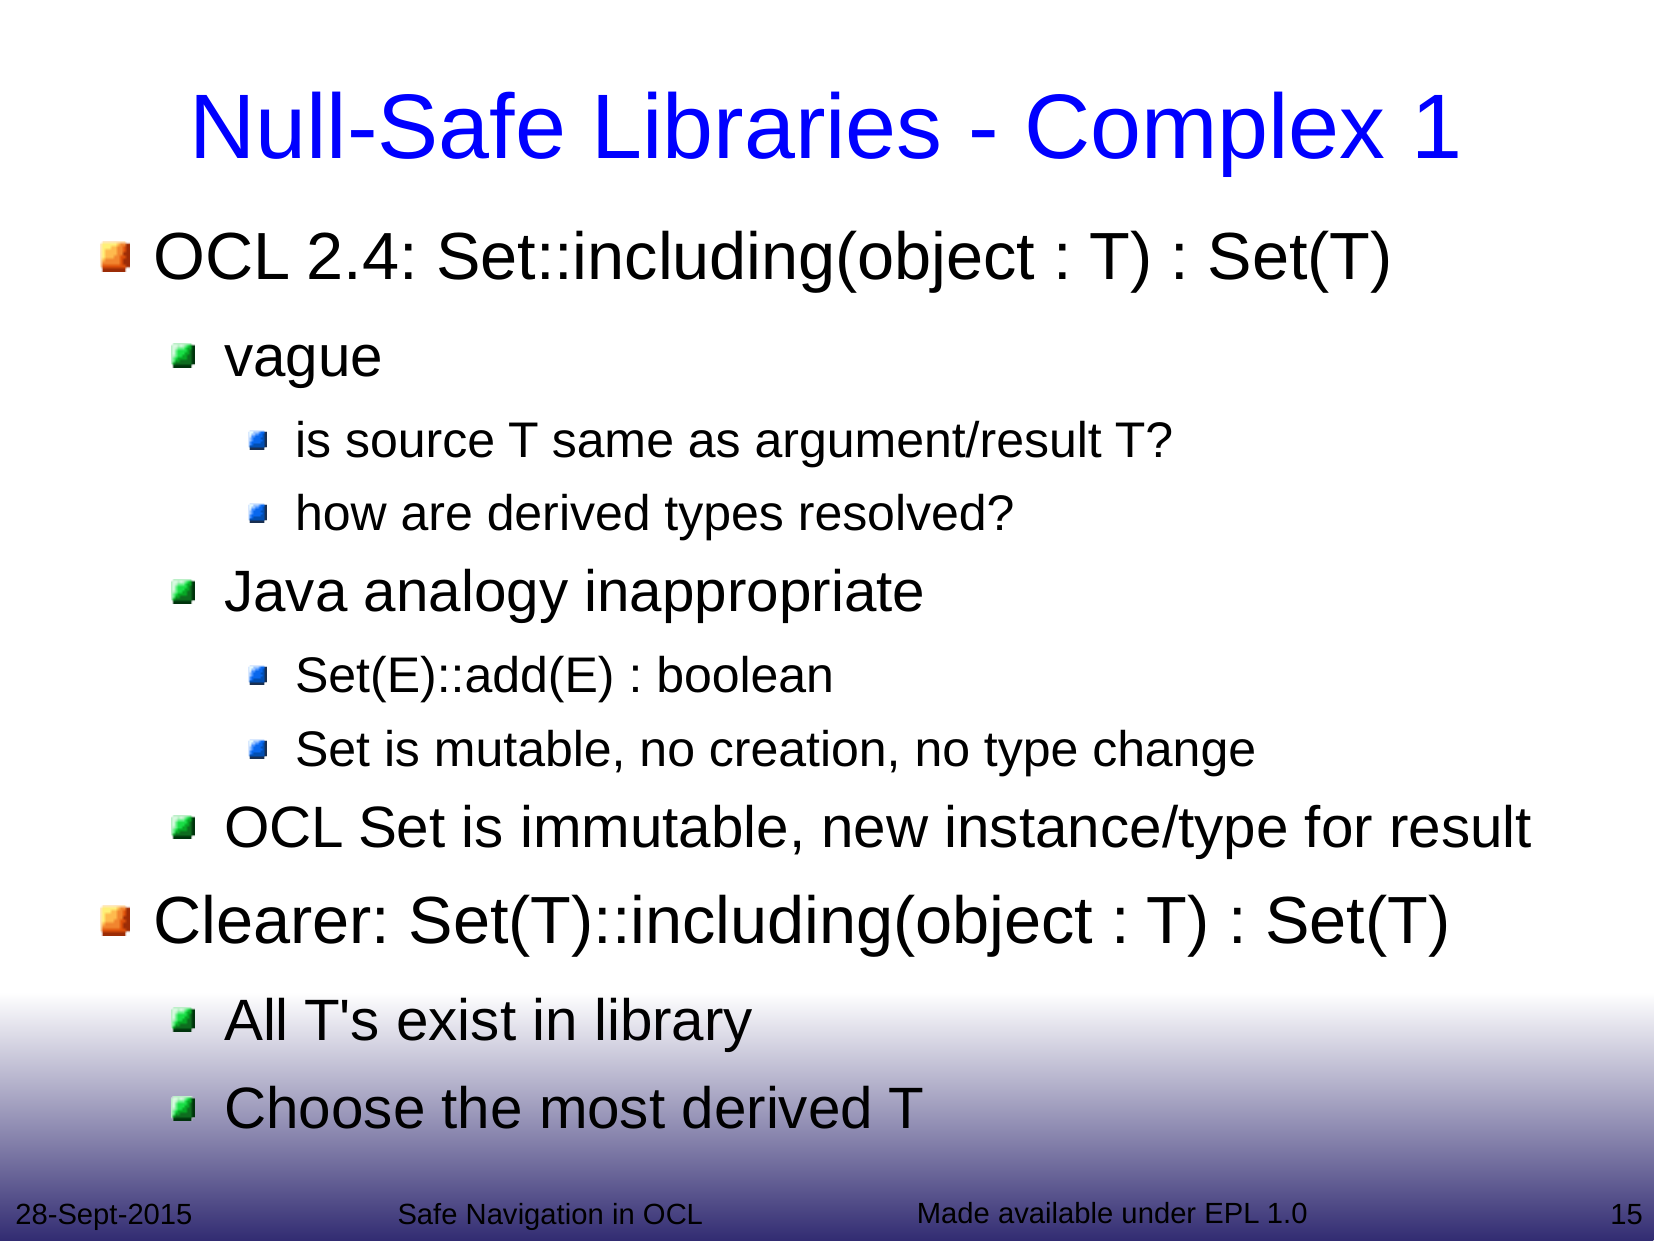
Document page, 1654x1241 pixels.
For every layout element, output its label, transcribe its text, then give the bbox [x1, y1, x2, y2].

list OCL 2.4: Set::including(object : T) : Set(T) vague is source T same as argument/result T? how are derived types resolved? Java analogy inappropriate Set(E)::add(E) : boolean Set is mutable, no creation, no type change OCL Set is immutable, new instance/type for result Clearer: Set(T)::including(object : T) : Set(T) All T's exist in library Choose the most derived T [82, 218, 1571, 1140]
title Null-Safe Libraries - Complex 1 [82, 49, 1571, 205]
